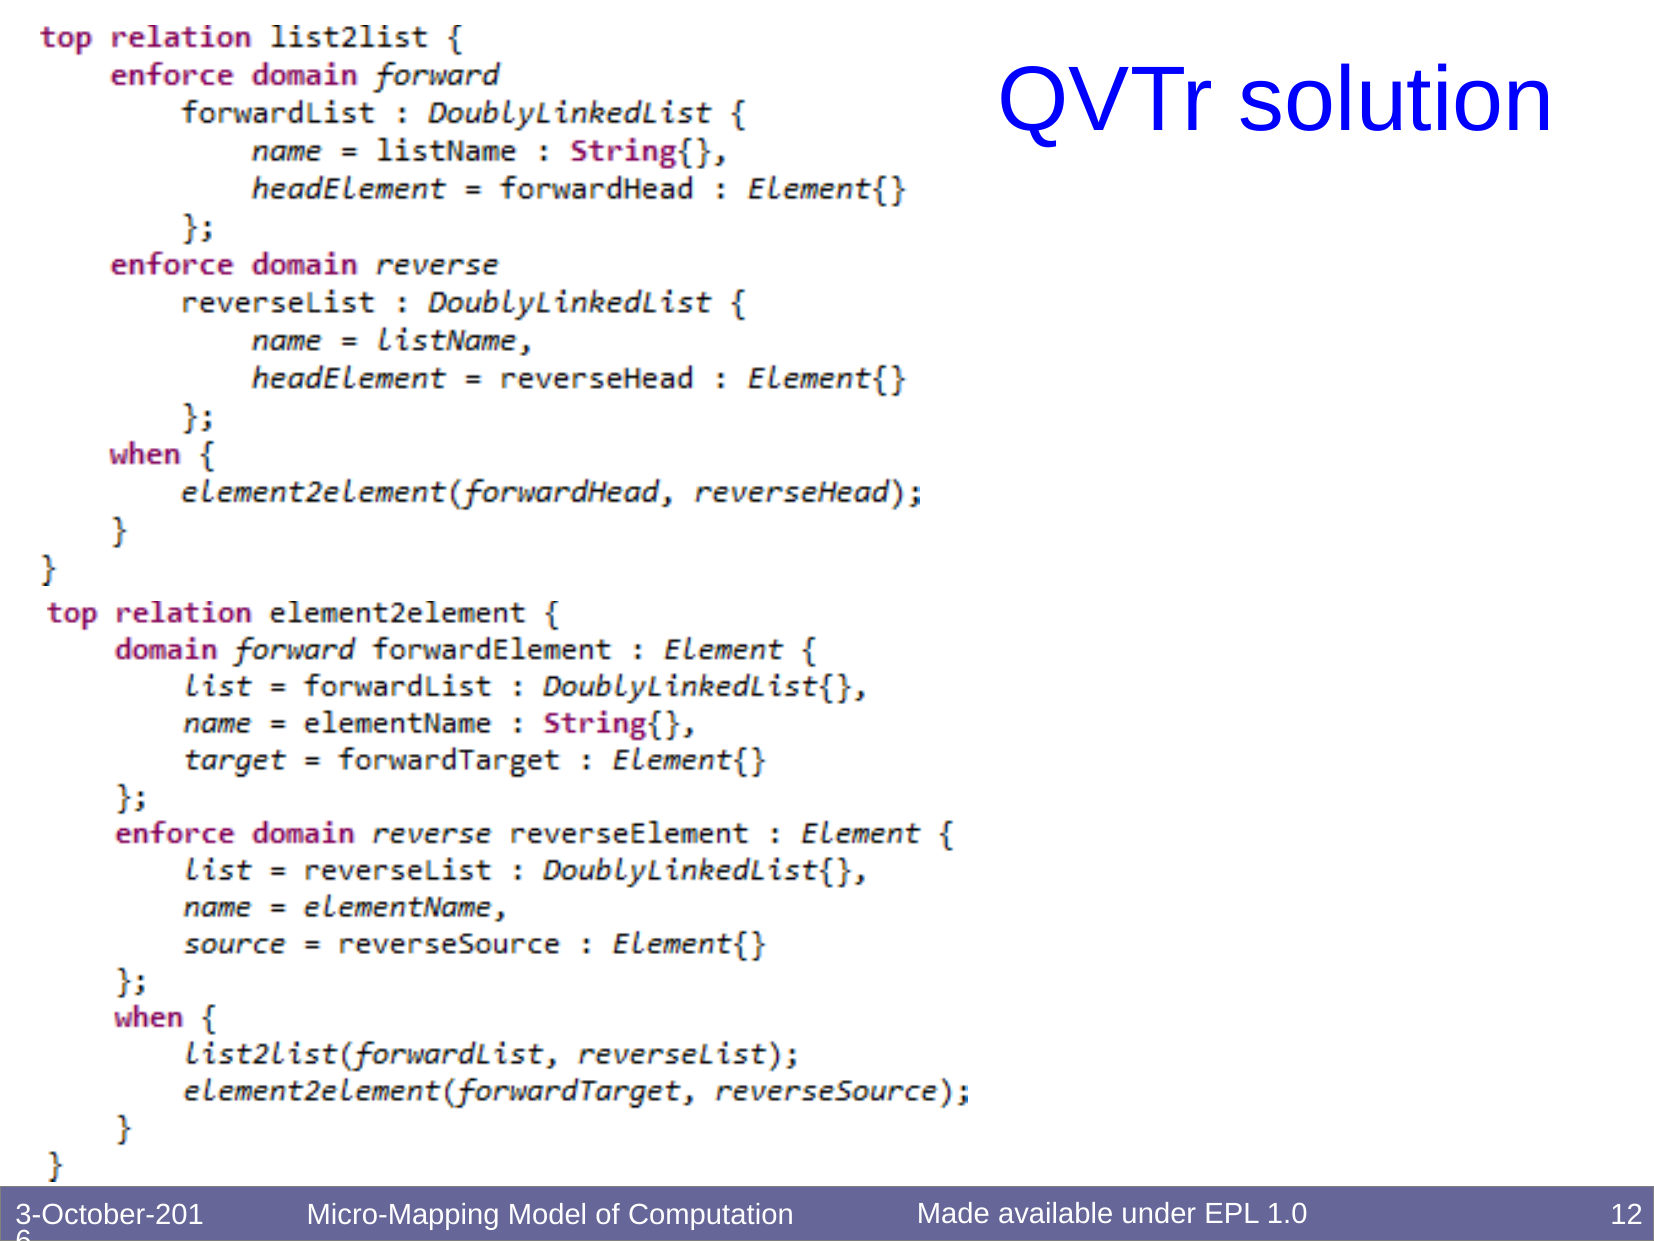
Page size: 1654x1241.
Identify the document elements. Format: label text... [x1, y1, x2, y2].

title QVTr solution [982, 47, 1571, 150]
picture [40, 25, 920, 586]
picture [47, 601, 968, 1182]
